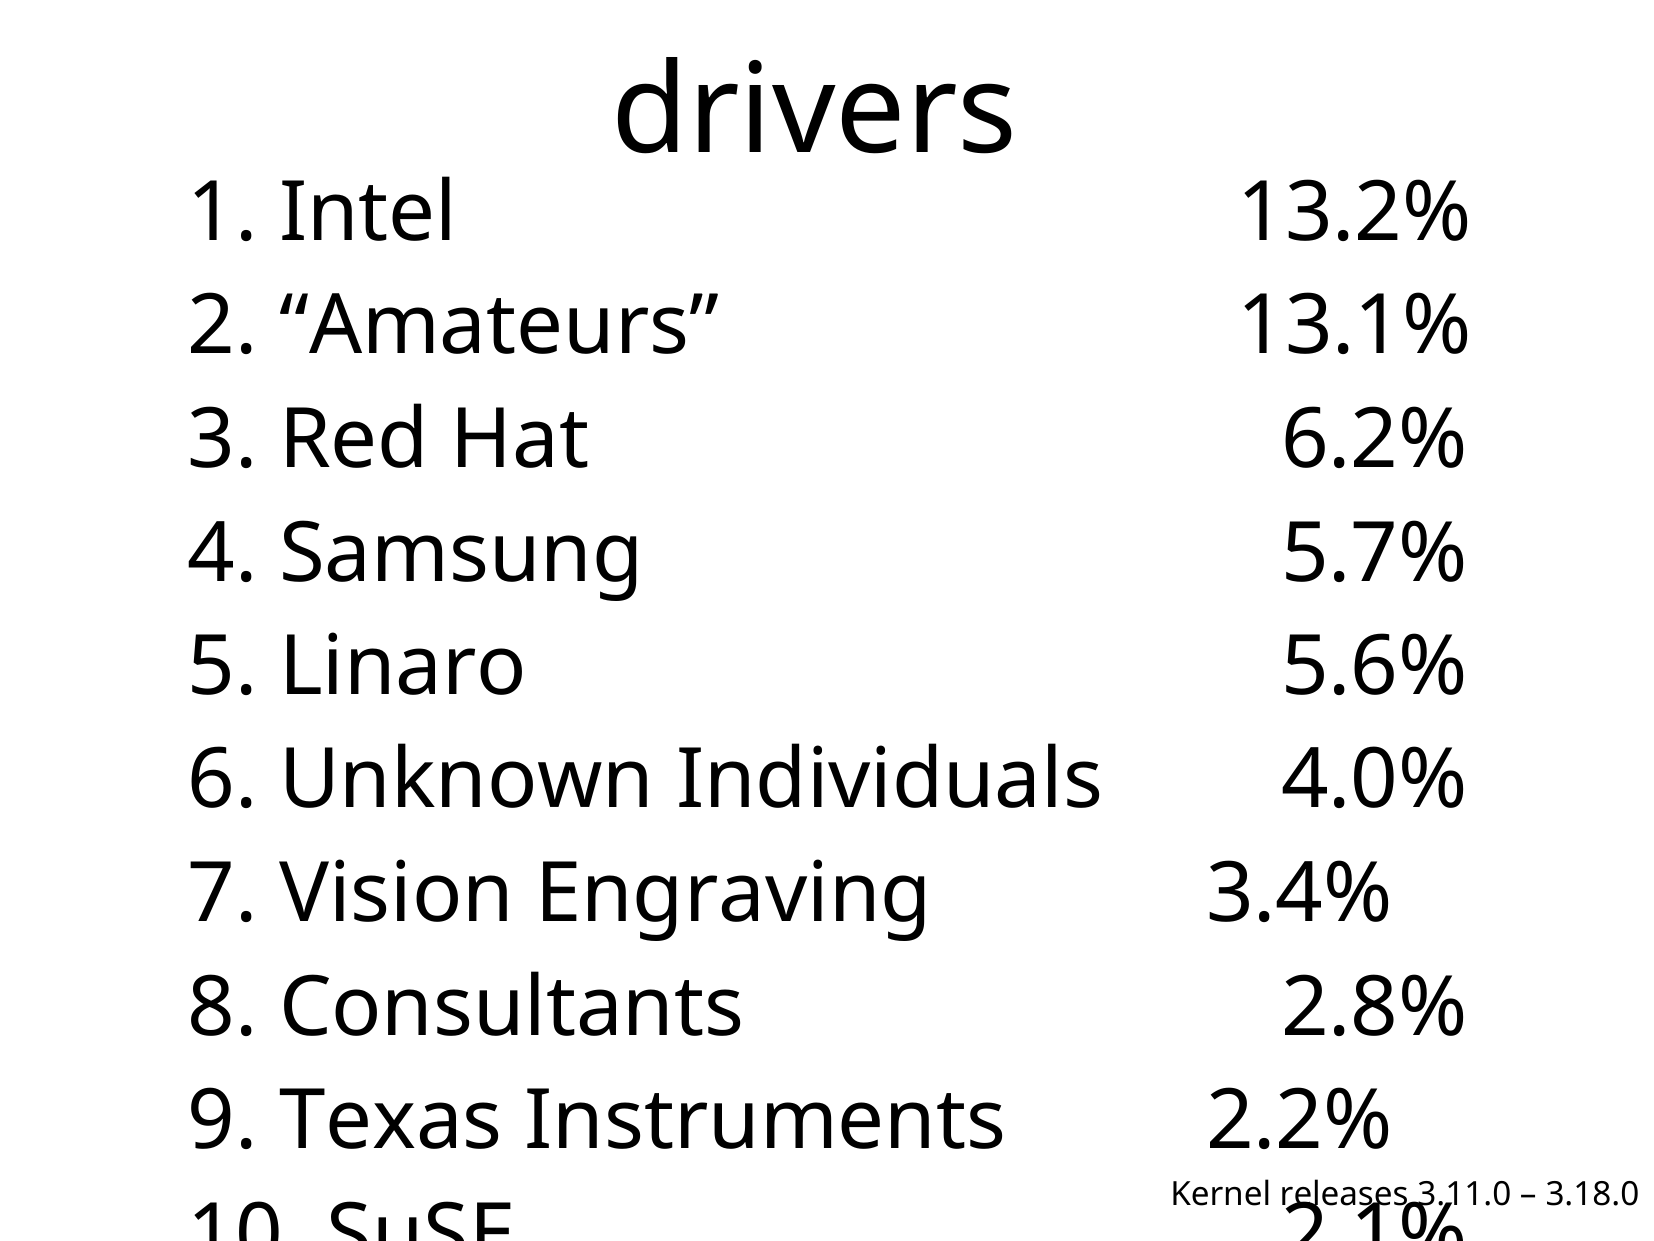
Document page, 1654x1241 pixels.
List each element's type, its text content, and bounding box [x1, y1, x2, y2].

text_box 1. Intel 13.2% 2. “Amateurs” 13.1% 3. Red Hat 6.2% 4. Samsung 5.7% 5. Linaro 5.6% 6. Unknown Individuals 4.0% 7. Vision Engraving 3.4% 8. Consultants 2.8% 9. Texas Instruments 2.2% 10. SuSE 2.1% [172, 144, 1489, 1157]
text_box drivers [596, 11, 1057, 144]
text_box Kernel releases 3.11.0 – 3.18.0 [1155, 1162, 1654, 1218]
